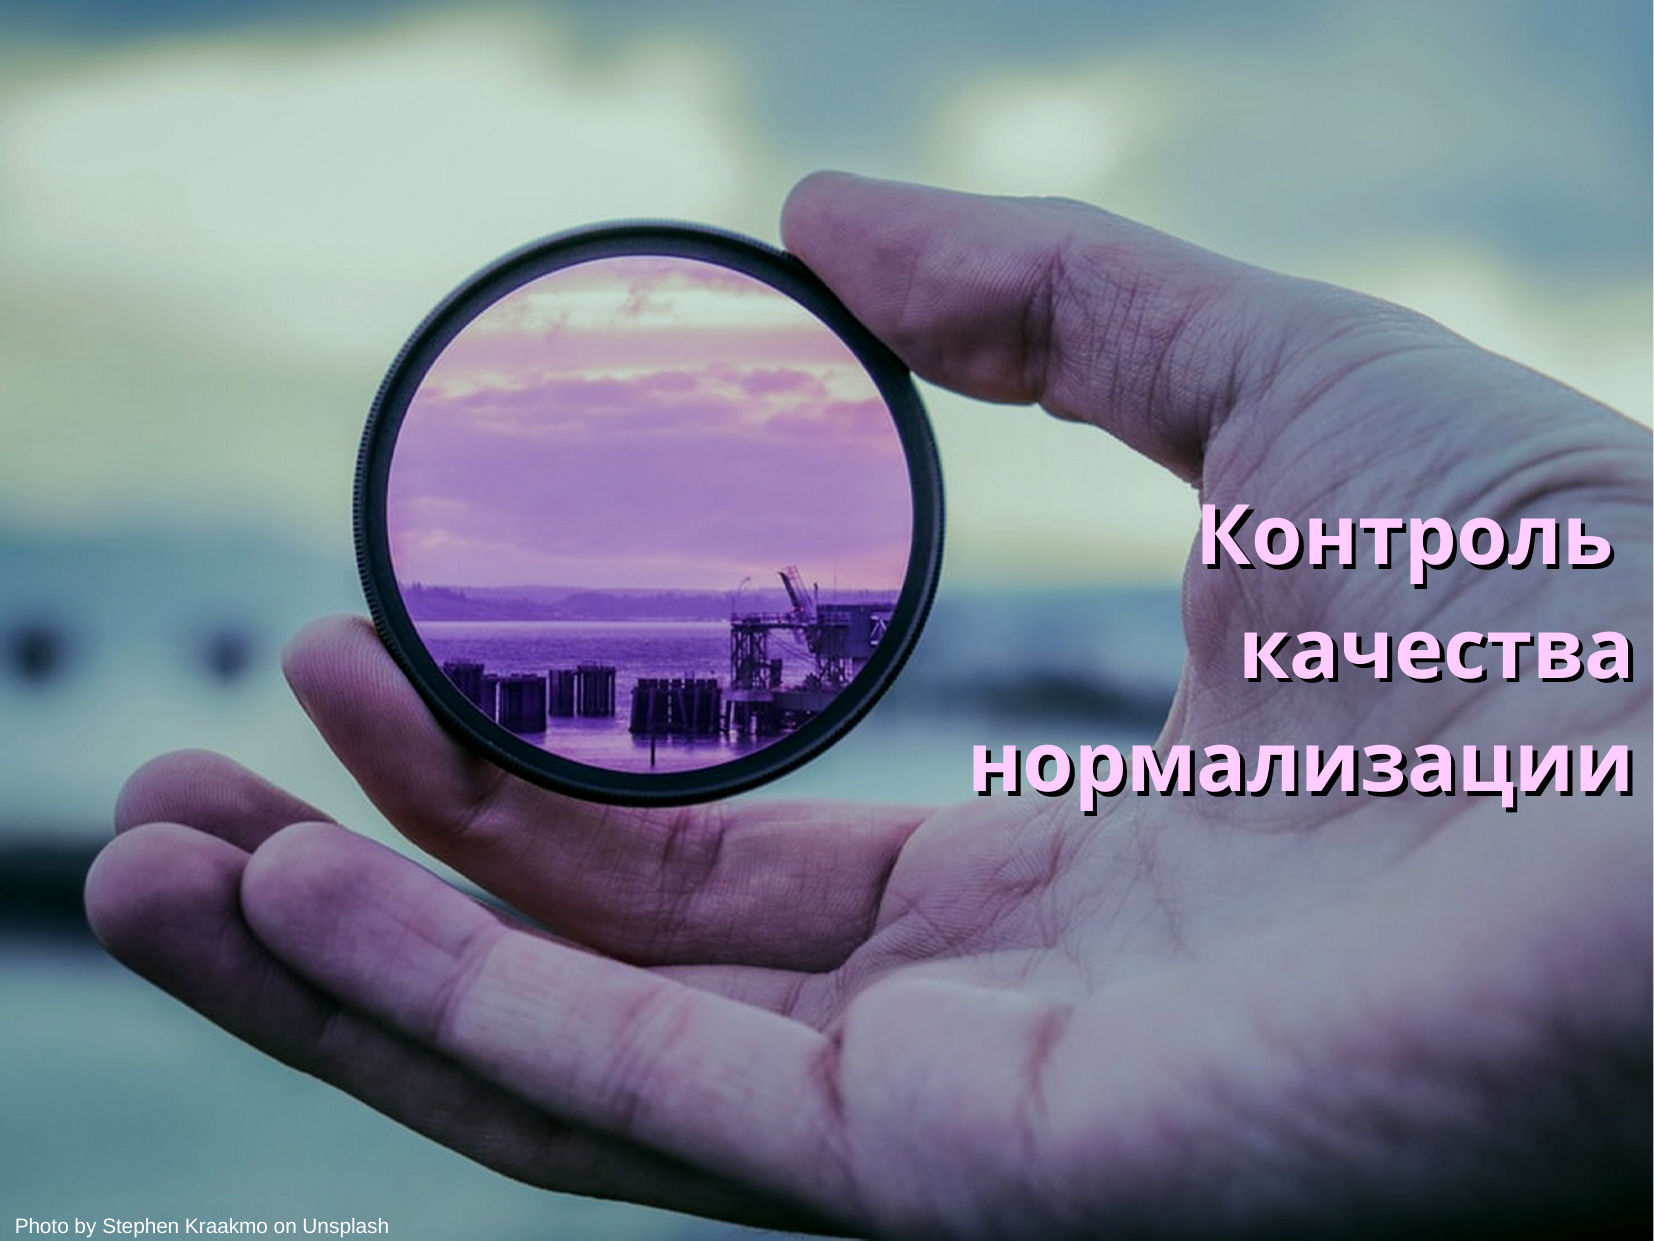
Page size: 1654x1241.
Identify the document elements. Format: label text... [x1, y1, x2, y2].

subtitle Контроль качества нормализации [15, 159, 1636, 1133]
picture [0, 0, 1654, 1241]
text_box Photo by Stephen Kraakmo on Unsplash [0, 1207, 432, 1241]
